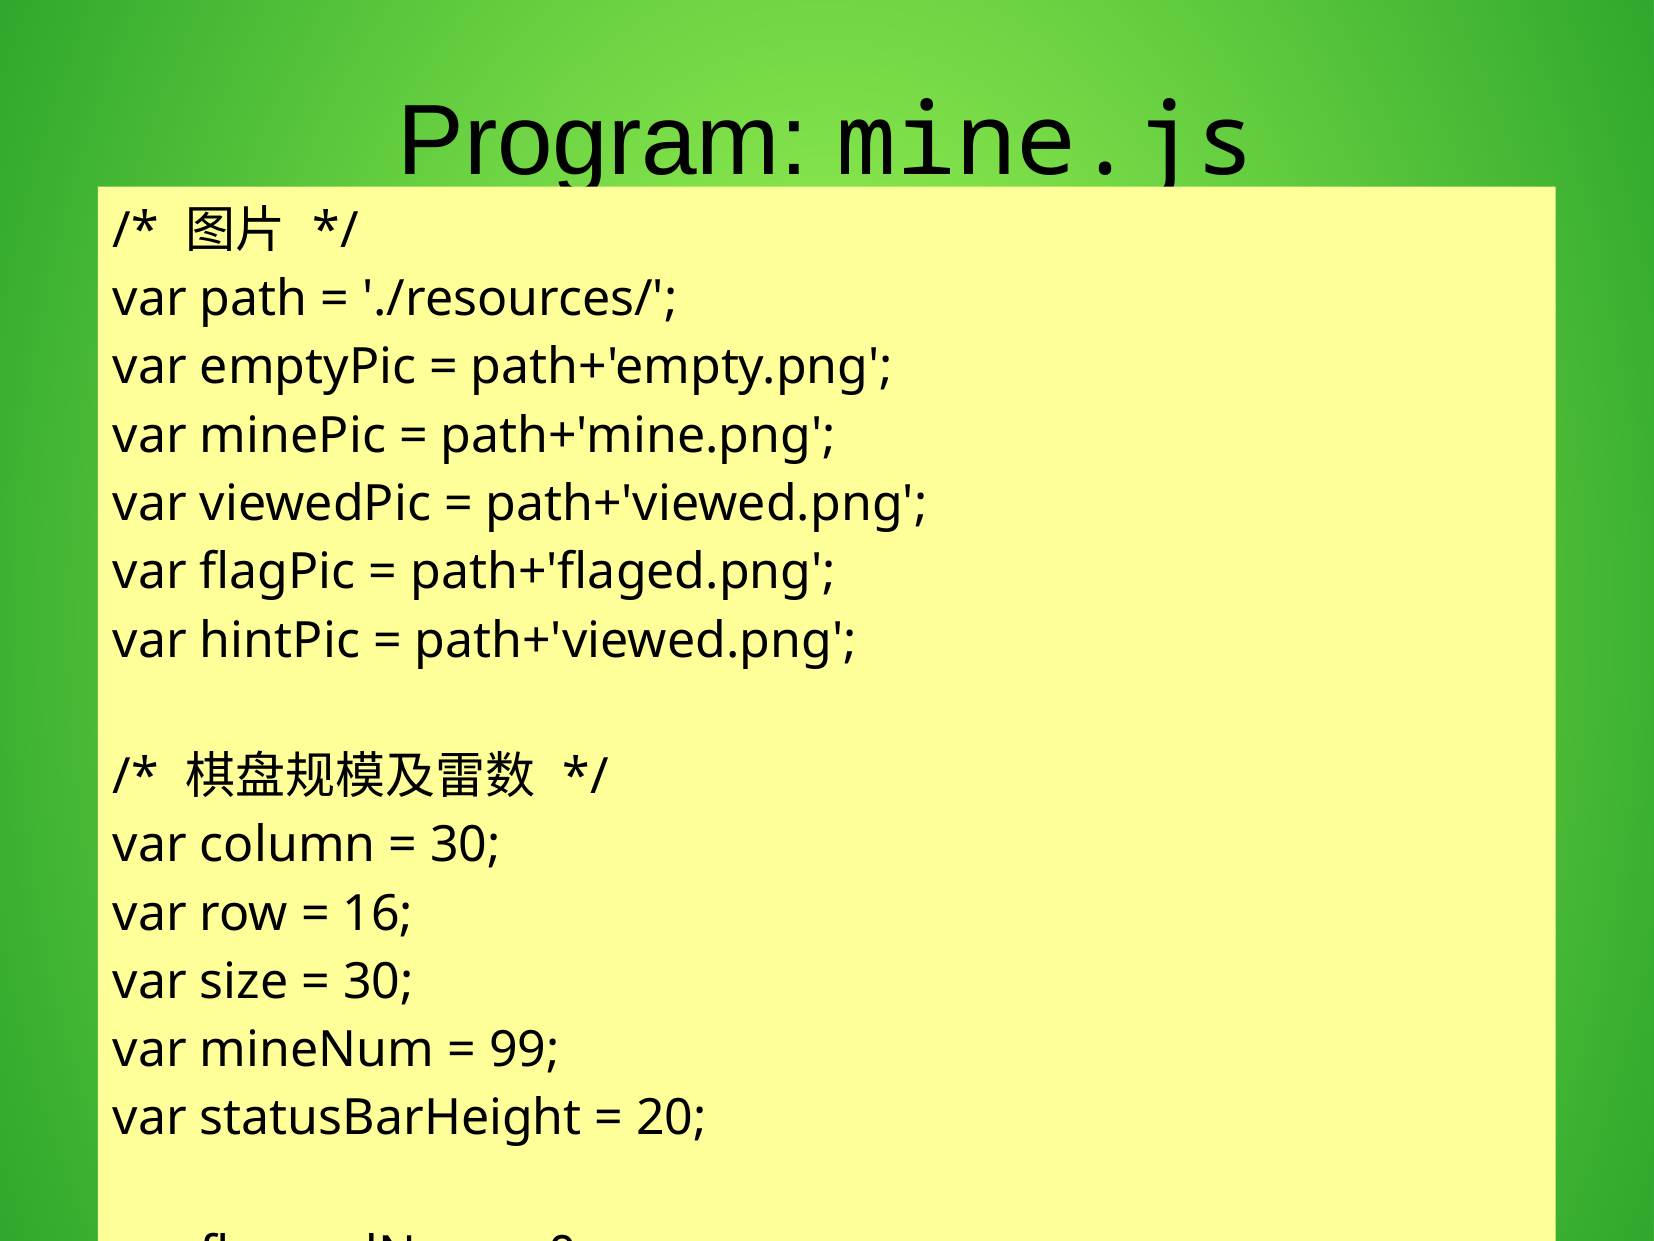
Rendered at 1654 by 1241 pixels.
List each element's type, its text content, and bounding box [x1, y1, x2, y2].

text_box /* 图片 */ var path = './resources/'; var emptyPic = path+'empty.png'; var minePic = path+'mine.png'; var viewedPic = path+'viewed.png'; var flagPic = path+'flaged.png'; var hintPic = path+'viewed.png'; /* 棋盘规模及雷数 */ var column = 30; var row = 16; var size = 30; var mineNum = 99; var statusBarHeight = 20; var flaggedNum = 0; [97, 186, 1556, 1138]
text_box Program: mine.js [316, 60, 1337, 186]
